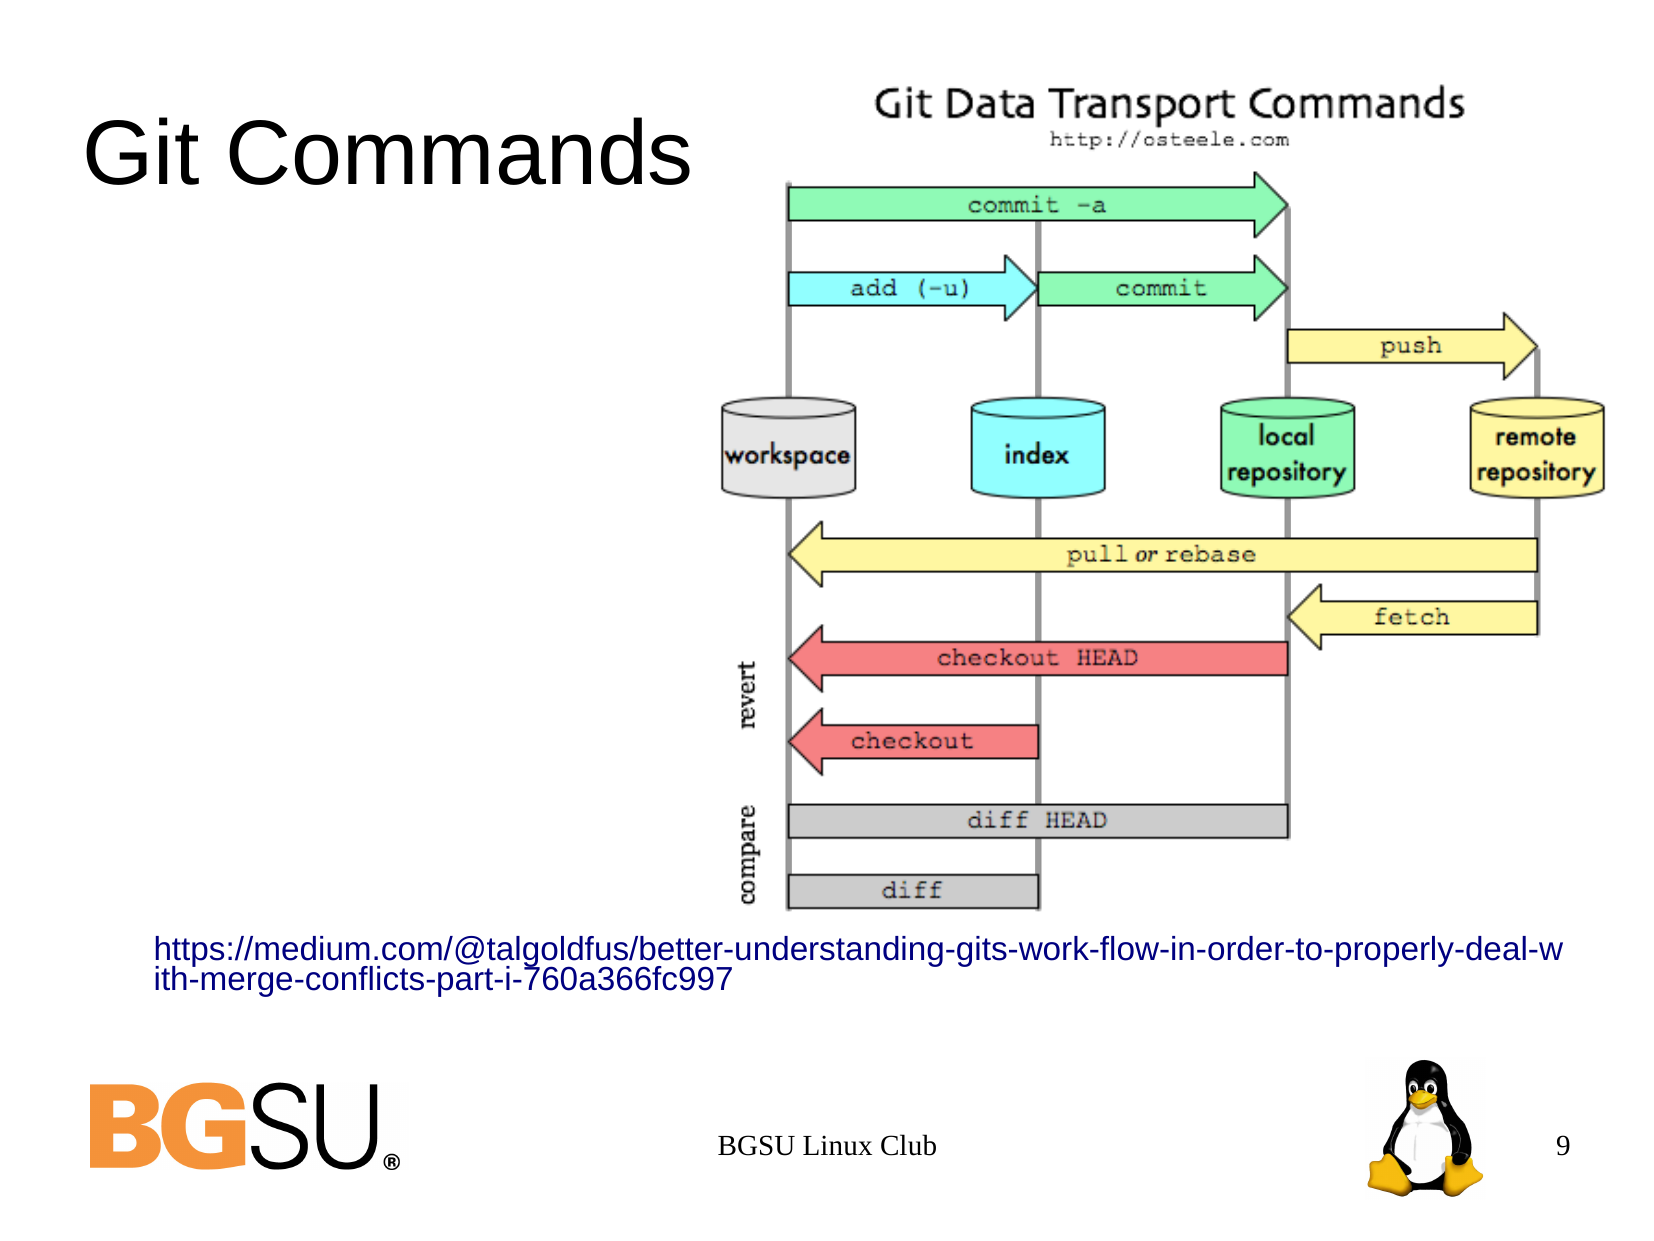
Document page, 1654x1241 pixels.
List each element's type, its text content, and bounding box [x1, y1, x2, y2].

picture [1365, 1057, 1486, 1201]
picture [718, 74, 1607, 916]
title Git Commands [82, 49, 1571, 257]
list https://medium.com/@talgoldfus/better-understanding-gits-work-flow-in-order-to-properly-deal-with-merge-conflicts-part-i-760a366fc997 [82, 930, 1571, 1010]
picture [90, 1082, 409, 1171]
